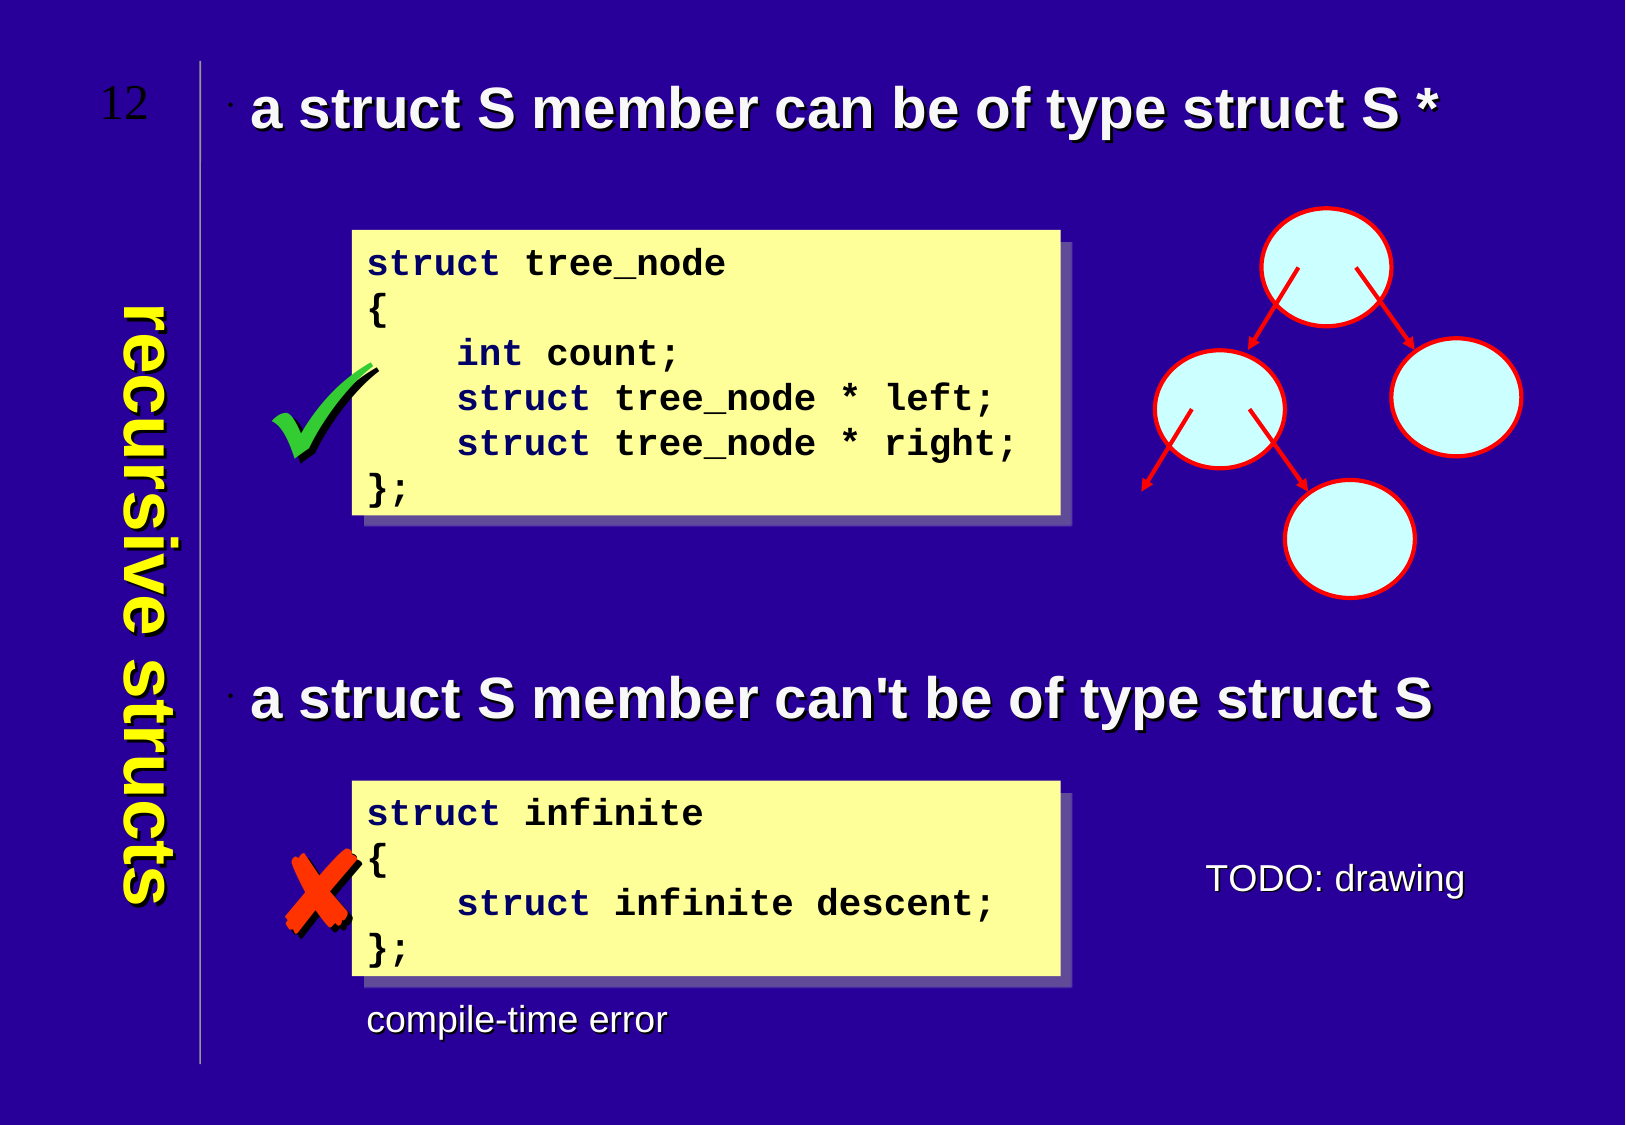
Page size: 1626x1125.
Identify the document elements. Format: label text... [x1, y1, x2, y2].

text_box  [256, 786, 459, 982]
text_box [1154, 350, 1285, 469]
list a struct S member can be of type struct S * a struct S member can't be of type struct S [212, 62, 1550, 1063]
text_box  [245, 320, 435, 516]
text_box [1261, 208, 1392, 327]
text_box [1391, 338, 1522, 457]
text_box TODO: drawing [1190, 846, 1522, 907]
text_box struct tree_node { int count; struct tree_node * left; struct tree_node * right; }; [351, 229, 1061, 516]
title recursive structs [48, 147, 207, 1063]
text_box [1284, 479, 1415, 598]
text_box struct infinite { struct infinite descent; }; [351, 780, 1061, 977]
text_box compile-time error [351, 987, 707, 1049]
